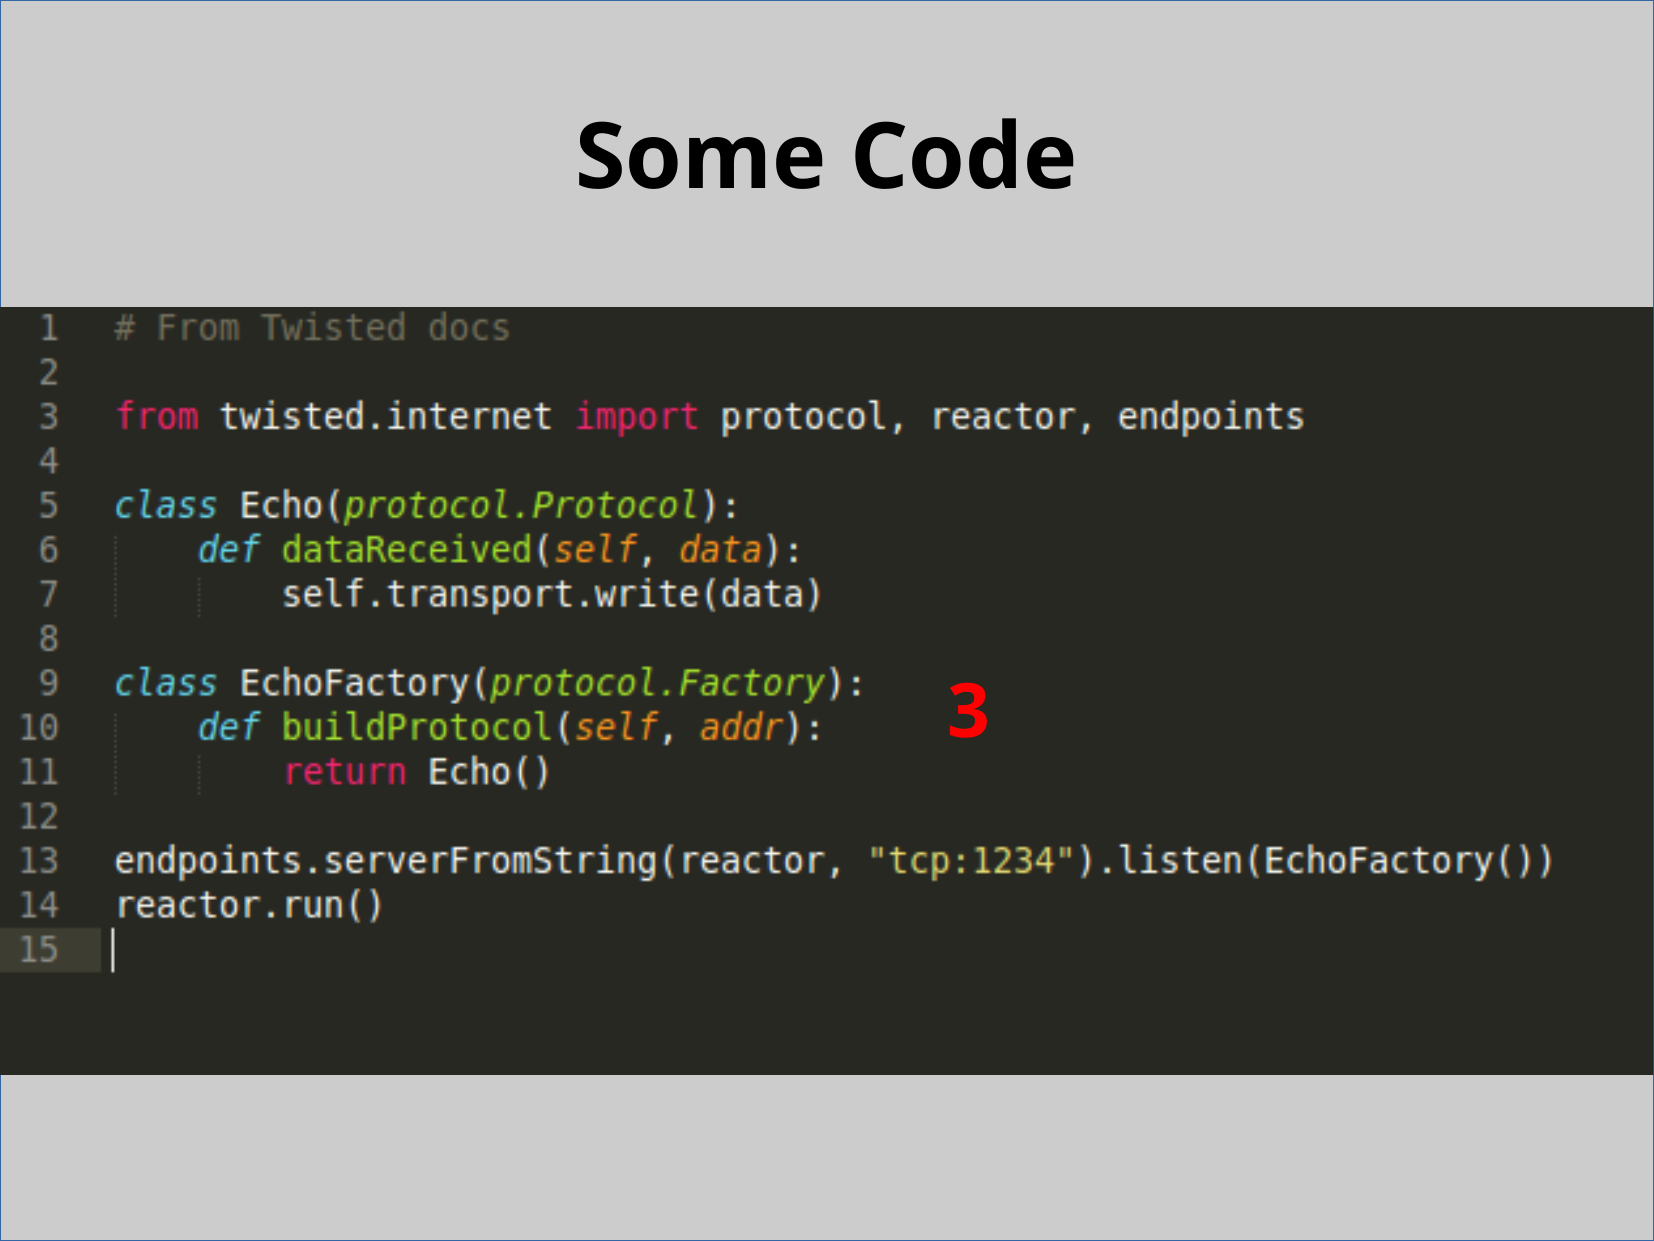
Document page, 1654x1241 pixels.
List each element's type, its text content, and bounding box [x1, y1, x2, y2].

text_box [0, 1075, 1654, 1241]
text_box 3 [933, 649, 1006, 749]
title Some Code [82, 49, 1571, 257]
picture [0, 307, 1654, 1075]
text_box [0, 0, 1654, 307]
